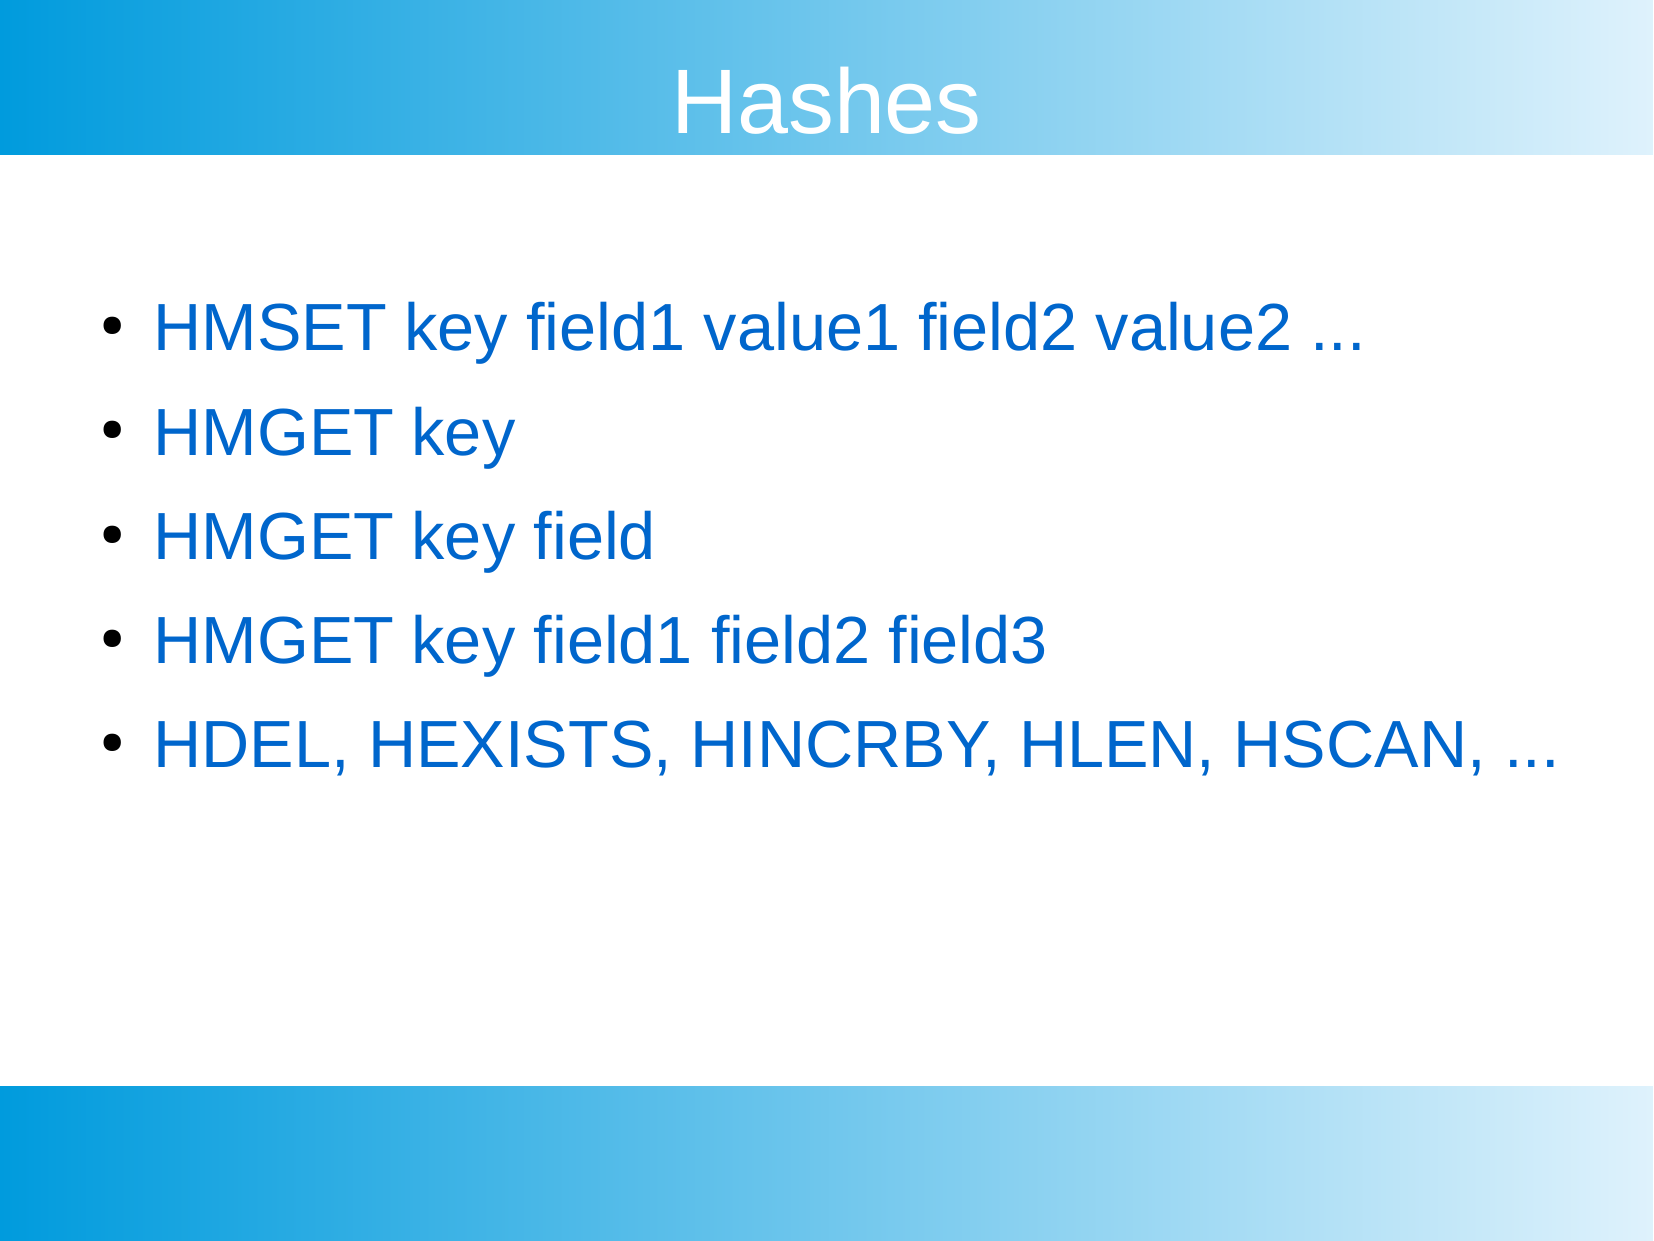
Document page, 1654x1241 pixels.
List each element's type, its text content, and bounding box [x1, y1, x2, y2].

list HMSET key field1 value1 field2 value2 ... HMGET key HMGET key field HMGET key field1 field2 field3 HDEL, HEXISTS, HINCRBY, HLEN, HSCAN, ... [82, 290, 1571, 1010]
title Hashes [82, 49, 1571, 155]
